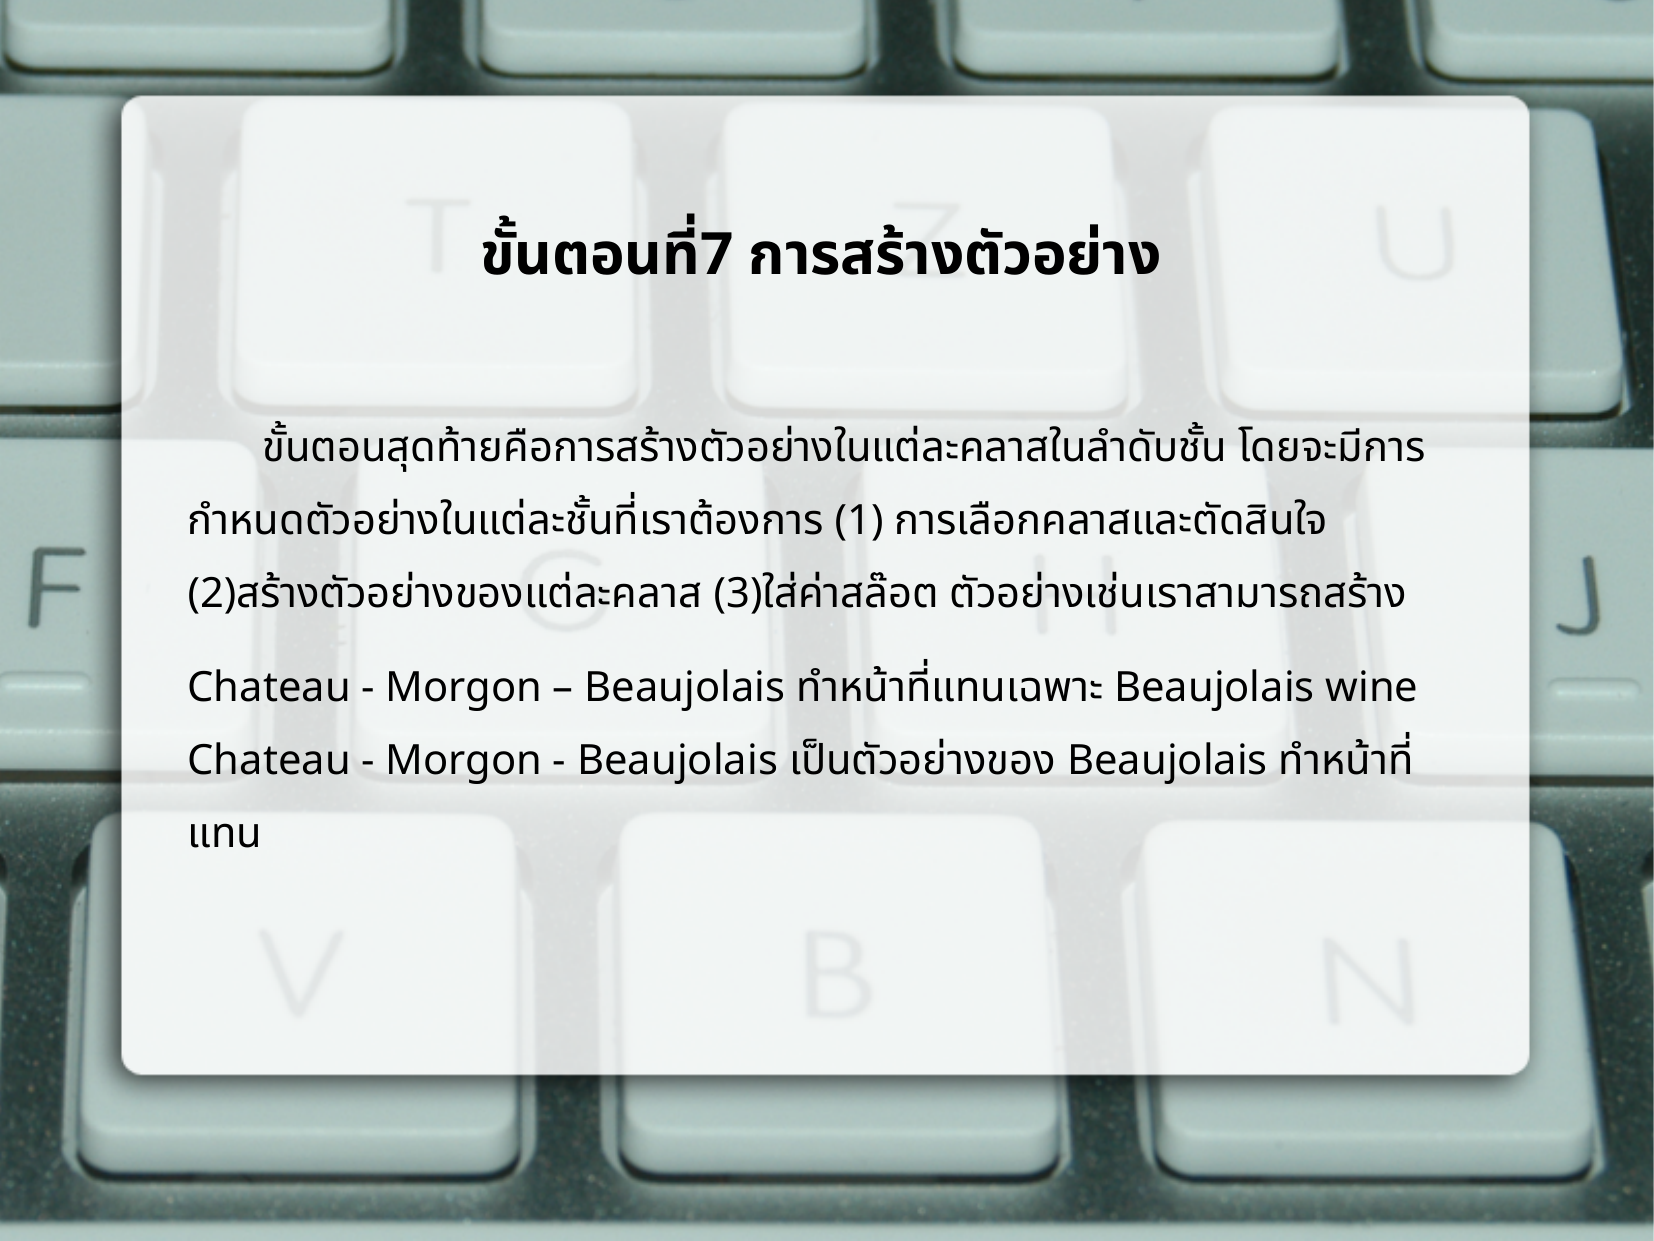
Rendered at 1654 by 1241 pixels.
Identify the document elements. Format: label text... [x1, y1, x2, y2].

subtitle ขั้นตอนสุดท้ายคือการสร้างตัวอย่างในแต่ละคลาสในลำดับชั้น โดยจะมีการกำหนดตัวอย่างในแต่ละชั้นที่เราต้องการ (1) การเลือกคลาสและตัดสินใจ (2)สร้างตัวอย่างของแต่ละคลาส (3)ใส่ค่าสล๊อต ตัวอย่างเช่นเราสามารถสร้าง Chateau - Morgon – Beaujolais ทำหน้าที่แทนเฉพาะ Beaujolais wine Chateau - Morgon - Beaujolais เป็นตัวอย่างของ Beaujolais ทำหน้าที่แทน [187, 361, 1463, 976]
title ขั้นตอนที่7 การสร้างตัวอย่าง [135, 125, 1506, 376]
picture [0, 0, 1654, 1241]
